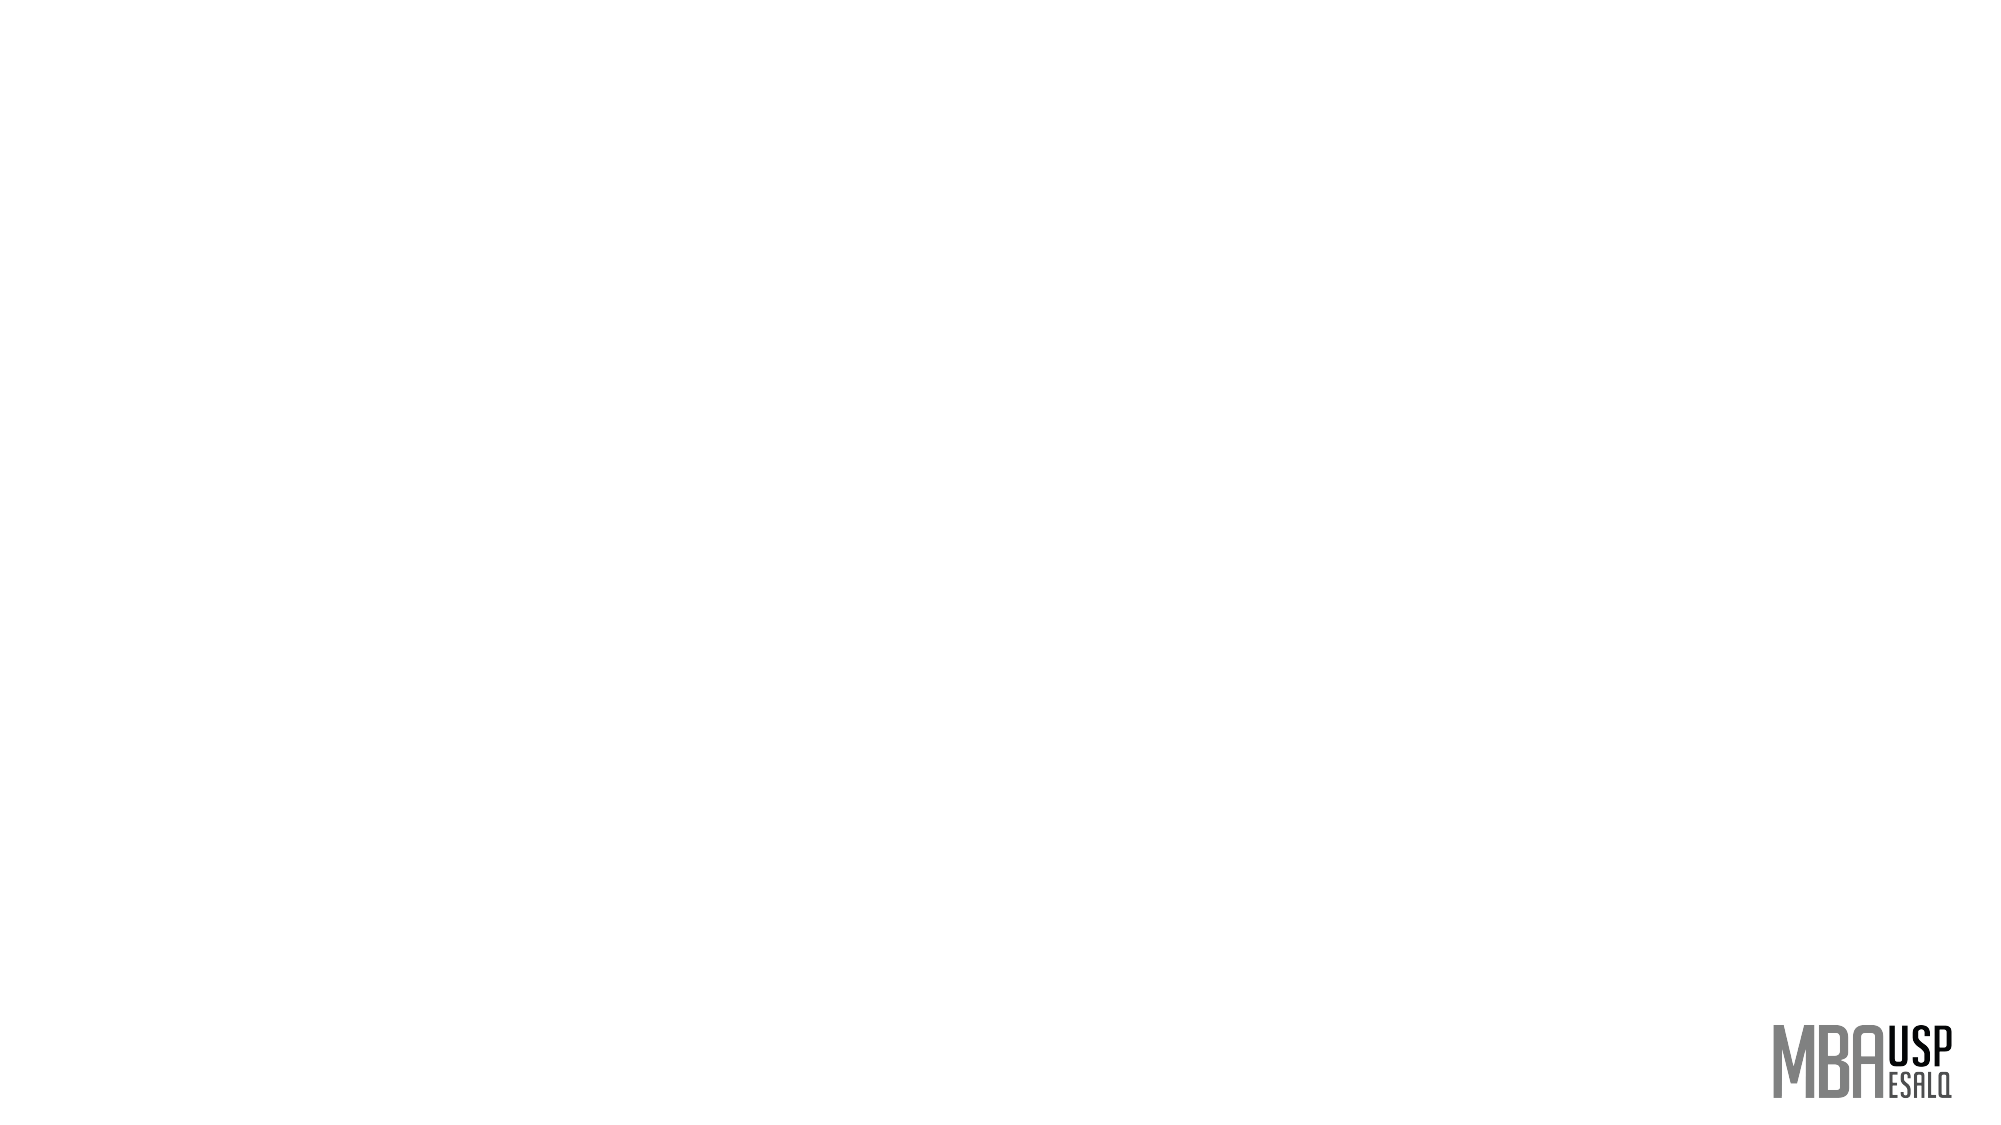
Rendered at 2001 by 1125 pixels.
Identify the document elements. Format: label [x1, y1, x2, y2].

picture [1765, 1021, 1960, 1102]
